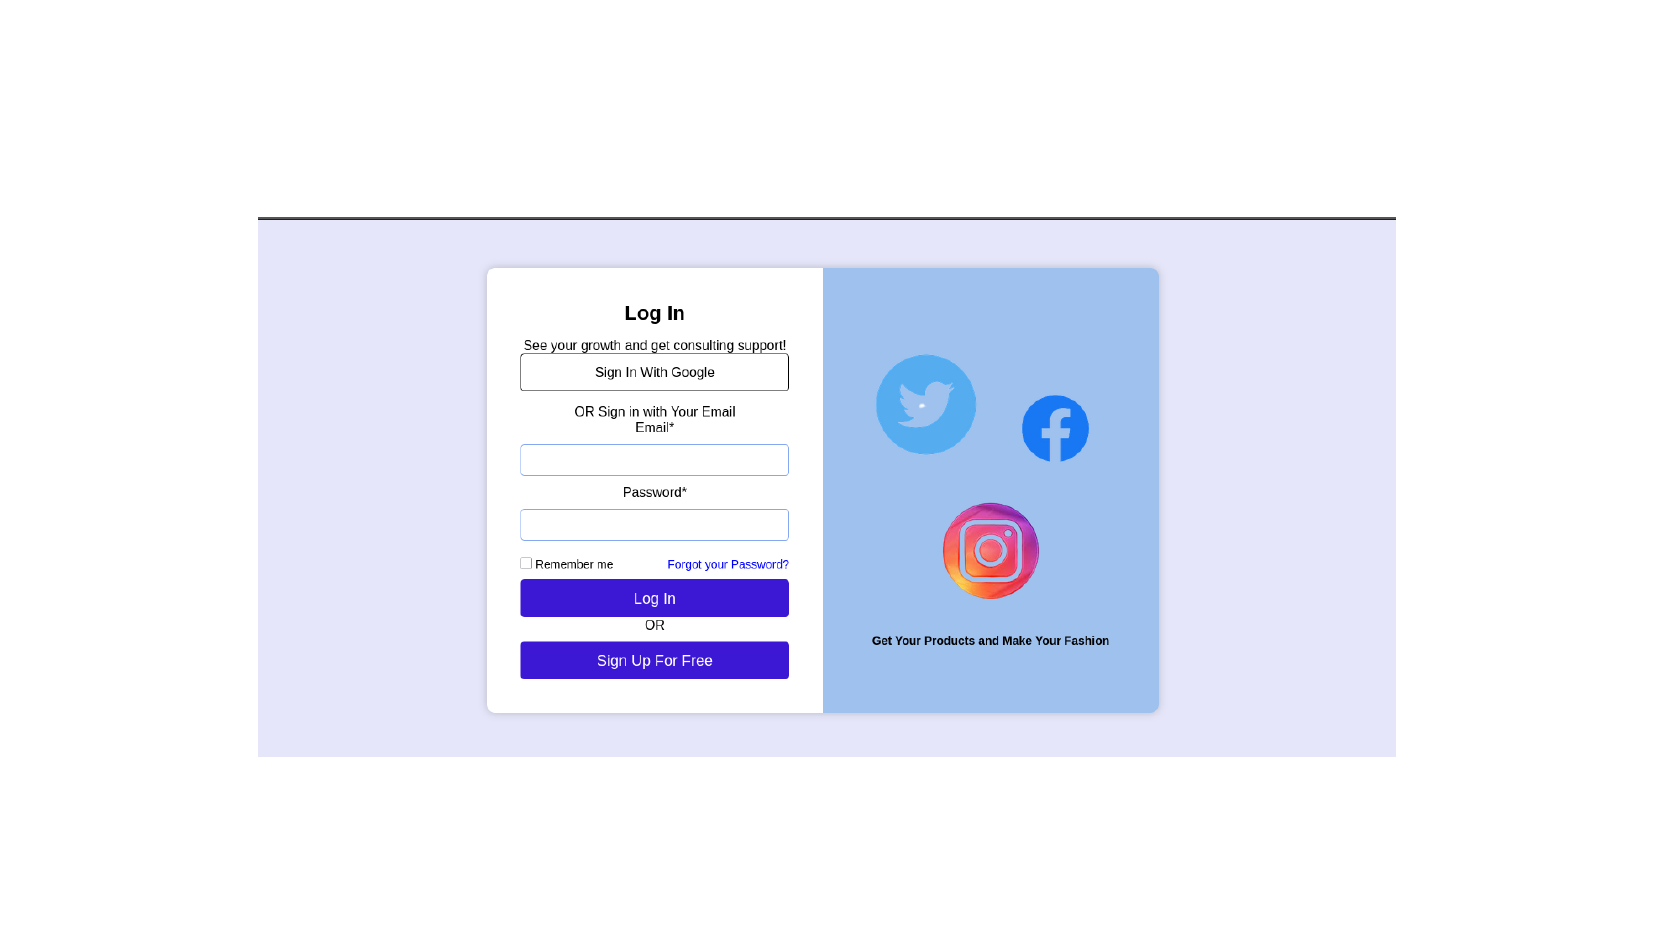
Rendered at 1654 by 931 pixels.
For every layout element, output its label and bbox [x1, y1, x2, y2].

picture [258, 217, 1396, 758]
